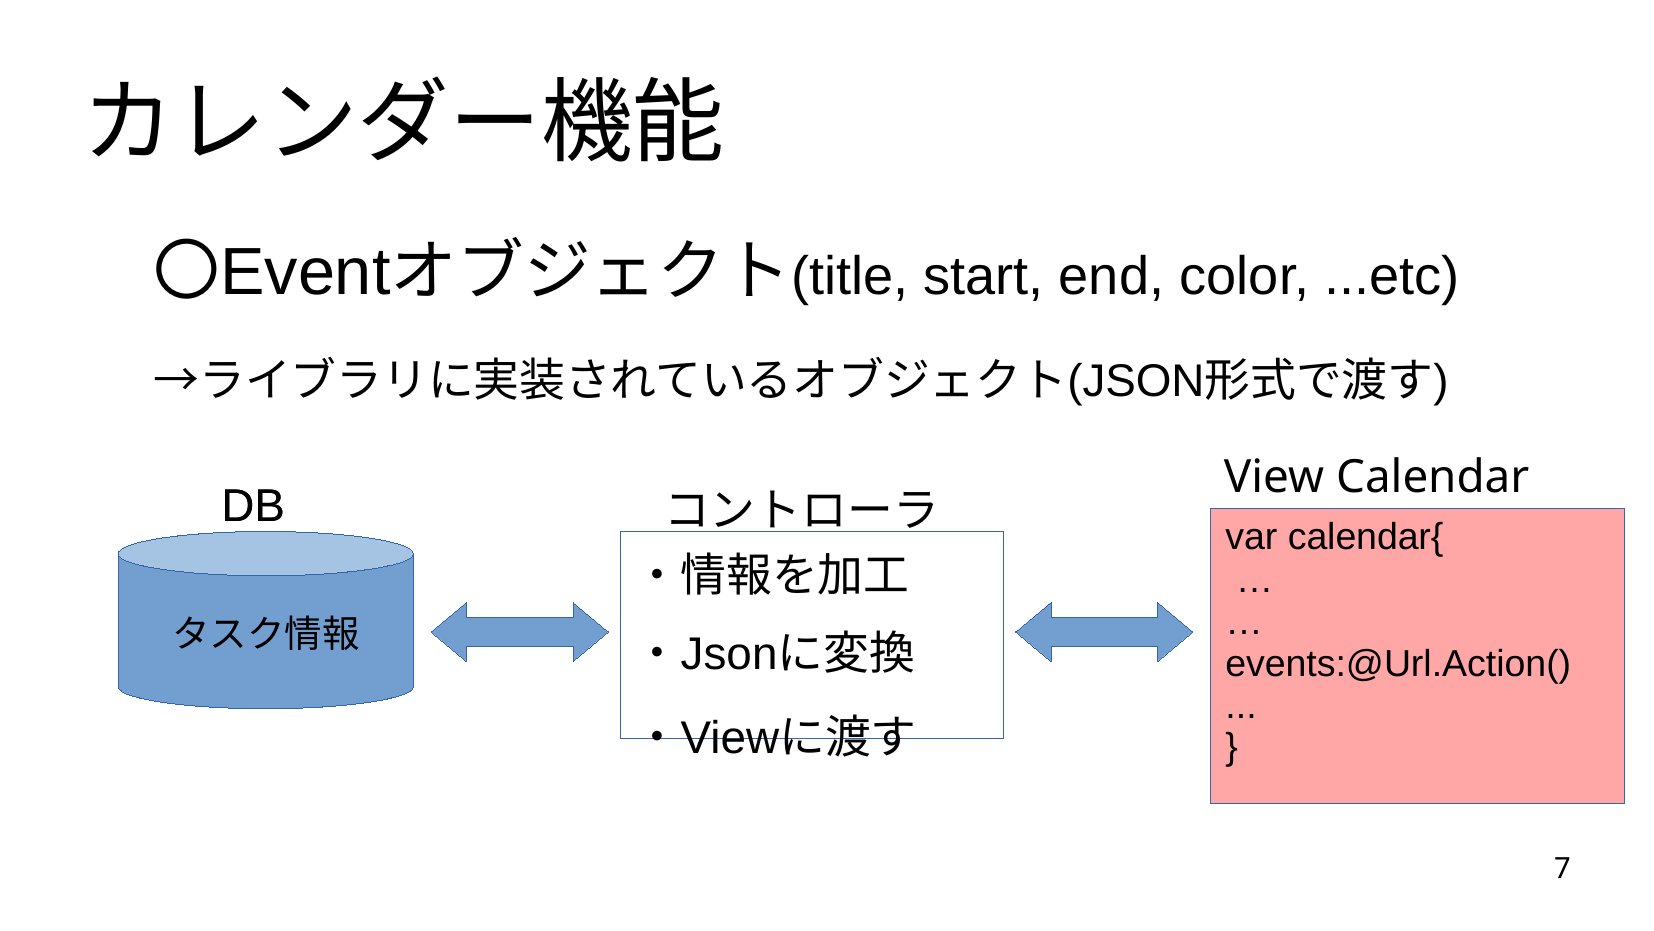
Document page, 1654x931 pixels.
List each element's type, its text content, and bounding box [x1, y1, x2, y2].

text_box [431, 602, 609, 662]
text_box DB [206, 472, 384, 559]
text_box タスク情報 [118, 555, 414, 709]
text_box View Calendar [1209, 435, 1653, 509]
text_box コントローラ [649, 466, 975, 531]
text_box var calendar{ … … events:@Url.Action() ... } [1210, 509, 1625, 804]
list 〇Eventオブジェクト(title, start, end, color, ...etc) →ライブラリに実装されているオブジェクト(JSON形式で渡す) [82, 217, 1571, 443]
text_box ・情報を加工 ・Jsonに変換 ・Viewに渡す [620, 531, 1004, 739]
title カレンダー機能 [82, 37, 1571, 193]
text_box [1015, 602, 1193, 662]
